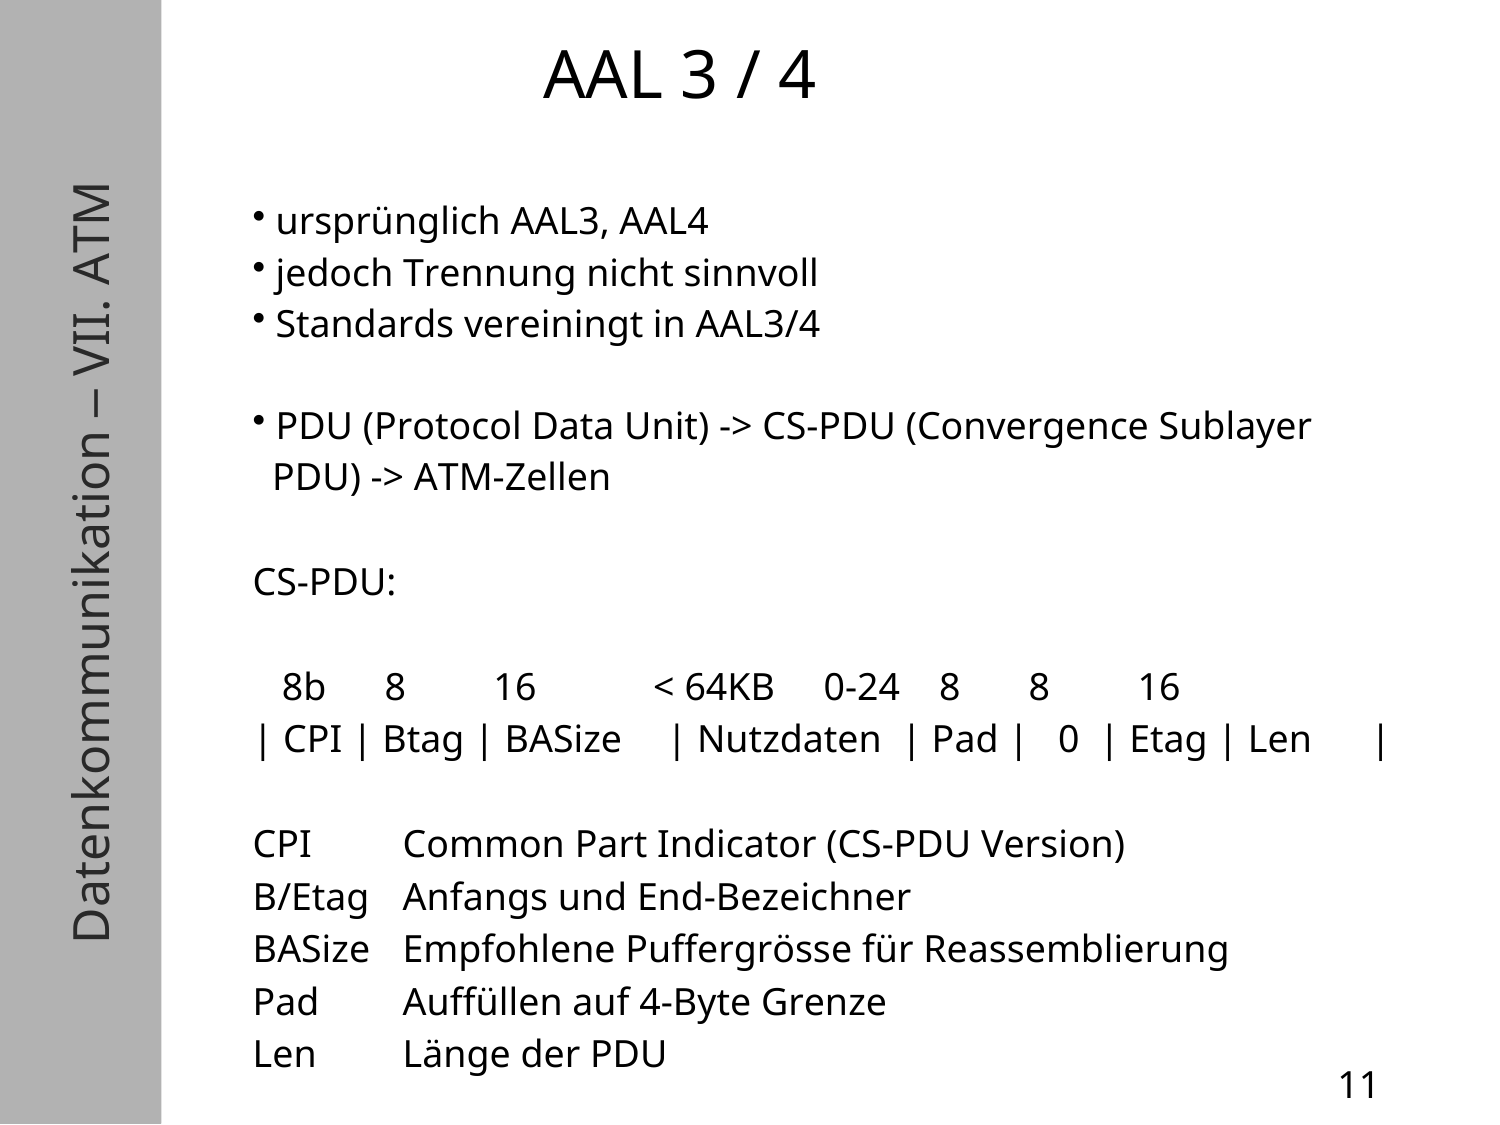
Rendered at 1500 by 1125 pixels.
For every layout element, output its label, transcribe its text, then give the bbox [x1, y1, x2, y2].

text_box [0, 0, 161, 1124]
text_box [212, 162, 1461, 311]
text_box <number> [1337, 1054, 1500, 1109]
text_box Datenkommunikation – VII. ATM [48, 1, 130, 1125]
text_box ursprünglich AAL3, AAL4 jedoch Trennung nicht sinnvoll Standards vereiningt in AAL3/4 PDU (Protocol Data Unit) -> CS-PDU (Convergence Sublayer PDU) -> ATM-Zellen CS-PDU: 8b 8 16 < 64KB 0-24 8 8 16 | CPI | Btag | BASize | Nutzdaten | Pad | 0 | Etag | Len | CPI Common Part Indicator (CS-PDU Version) B/Etag Anfangs und End-Bezeichner BASize Empfohlene Puffergrösse für Reassemblierung Pad Auffüllen auf 4-Byte Grenze Len Länge der PDU [237, 187, 1449, 959]
text_box AAL 3 / 4 [527, 25, 832, 120]
